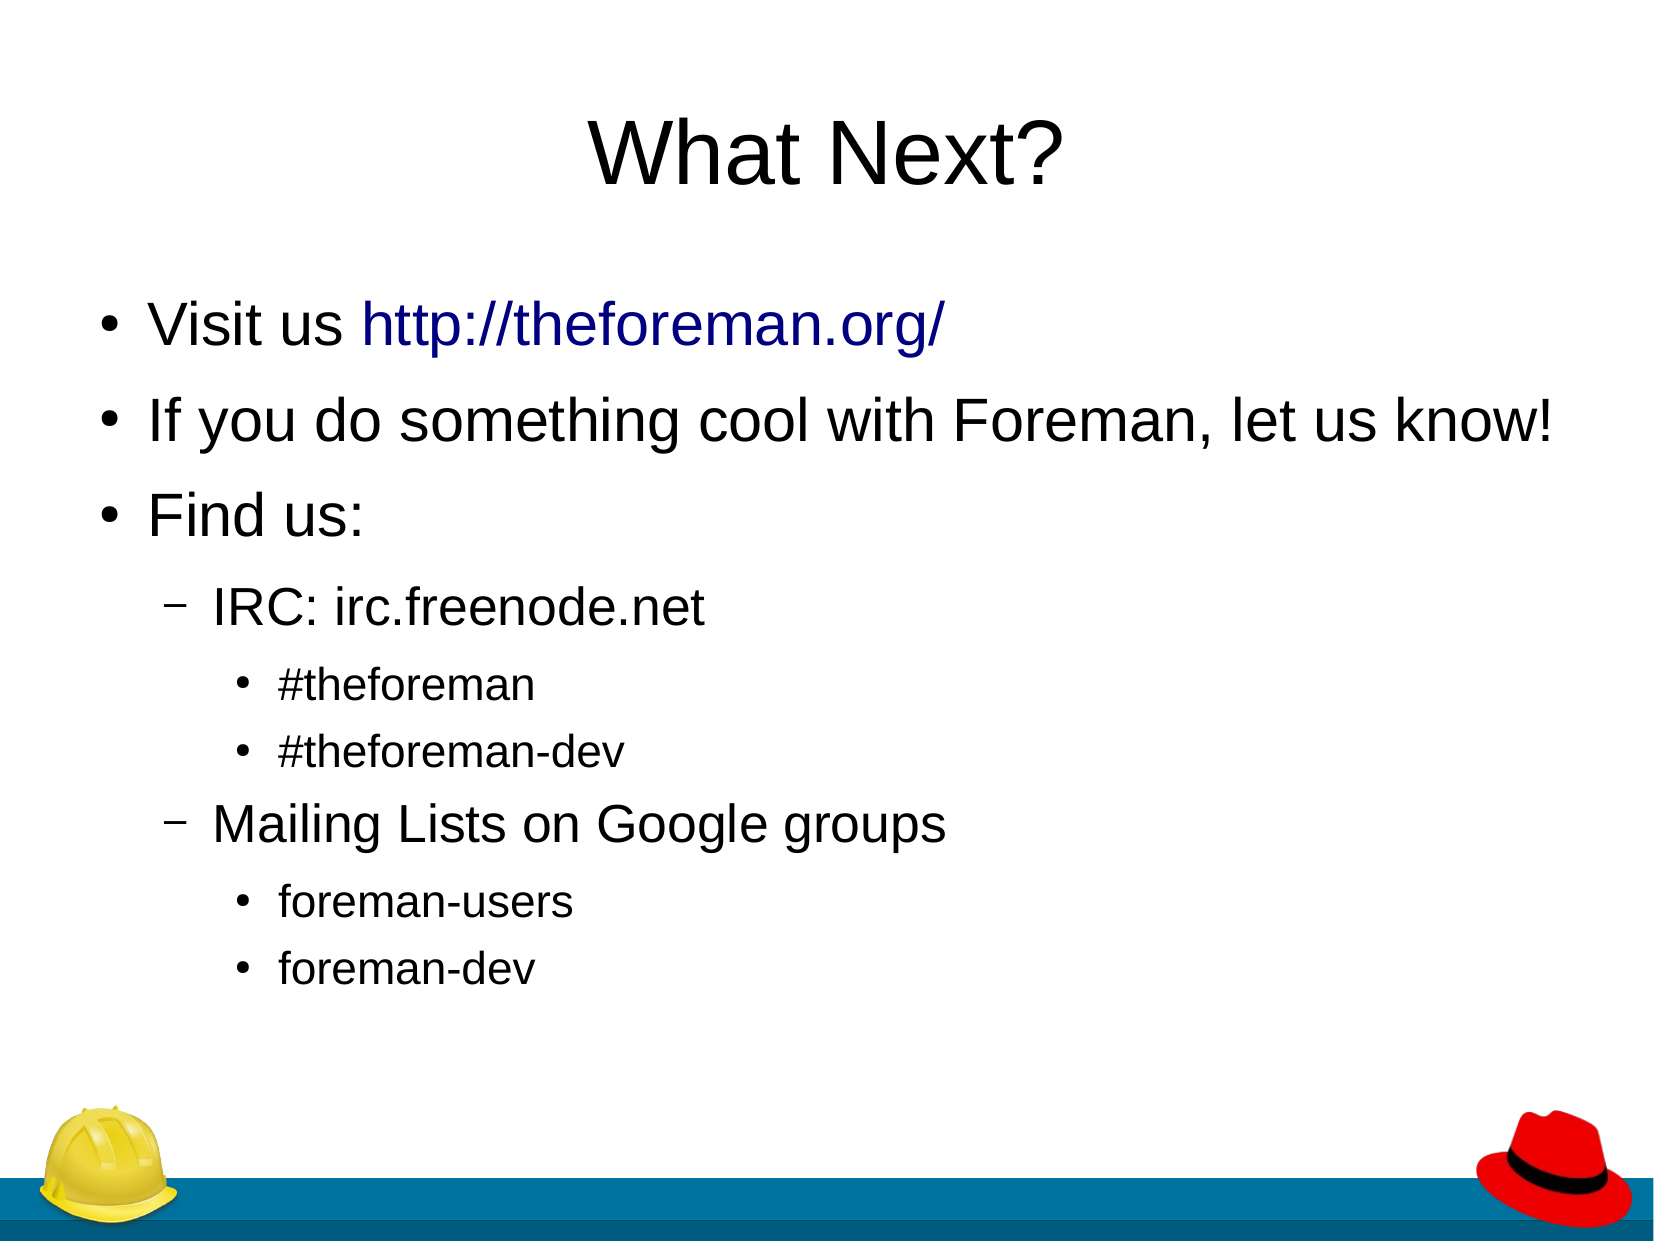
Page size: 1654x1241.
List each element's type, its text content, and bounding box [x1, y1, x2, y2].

picture [23, 1086, 189, 1227]
picture [1476, 1110, 1633, 1227]
title What Next? [82, 49, 1571, 257]
list Visit us http://theforeman.org/ If you do something cool with Foreman, let us know! Find us: IRC: irc.freenode.net #theforeman #theforeman-dev Mailing Lists on Google groups foreman-users foreman-dev [82, 290, 1571, 1010]
